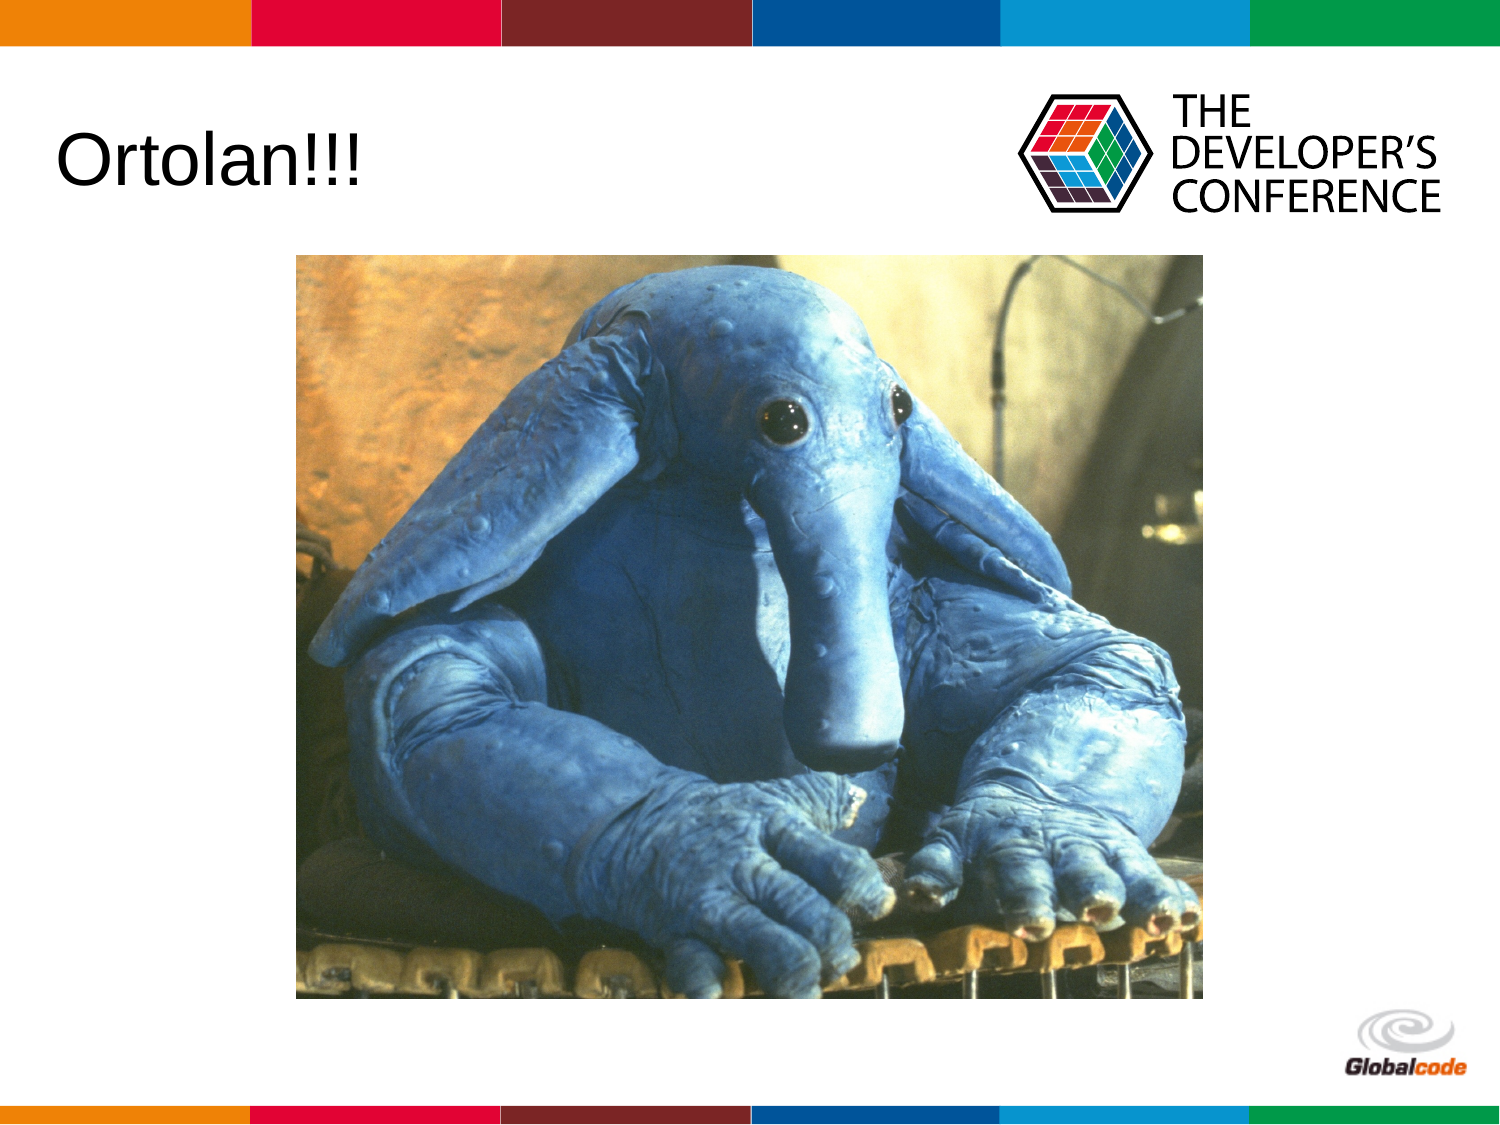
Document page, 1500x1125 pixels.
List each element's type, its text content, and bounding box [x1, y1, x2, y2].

picture [1328, 964, 1486, 1105]
picture [296, 255, 1203, 999]
title Ortolan!!! [41, 79, 974, 231]
